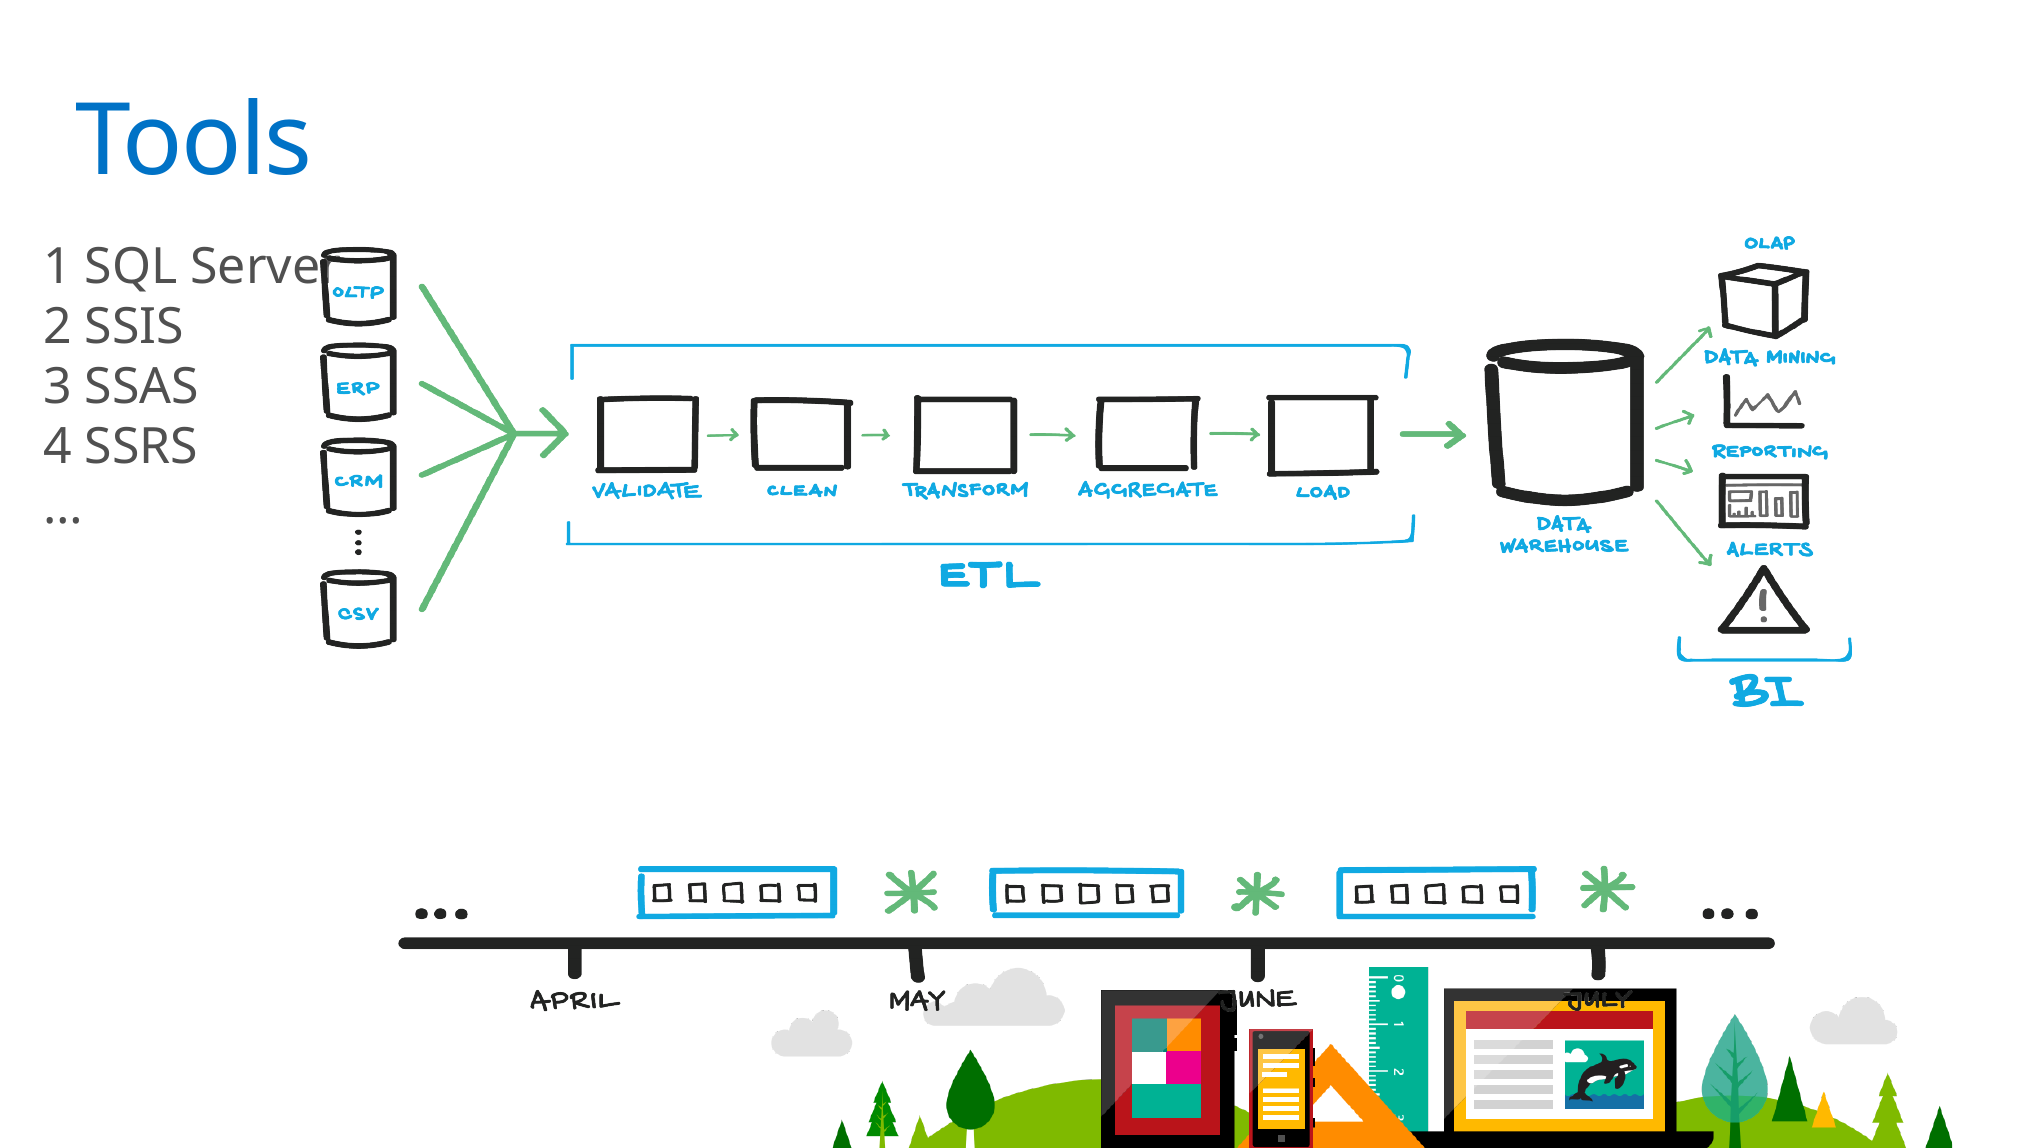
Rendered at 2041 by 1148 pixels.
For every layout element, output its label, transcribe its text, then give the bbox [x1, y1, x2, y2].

text_box 1 SQL Server 2 SSIS 3 SSAS 4 SSRS … [13, 209, 372, 798]
picture [320, 236, 1852, 1012]
title Tools [60, 60, 1980, 210]
